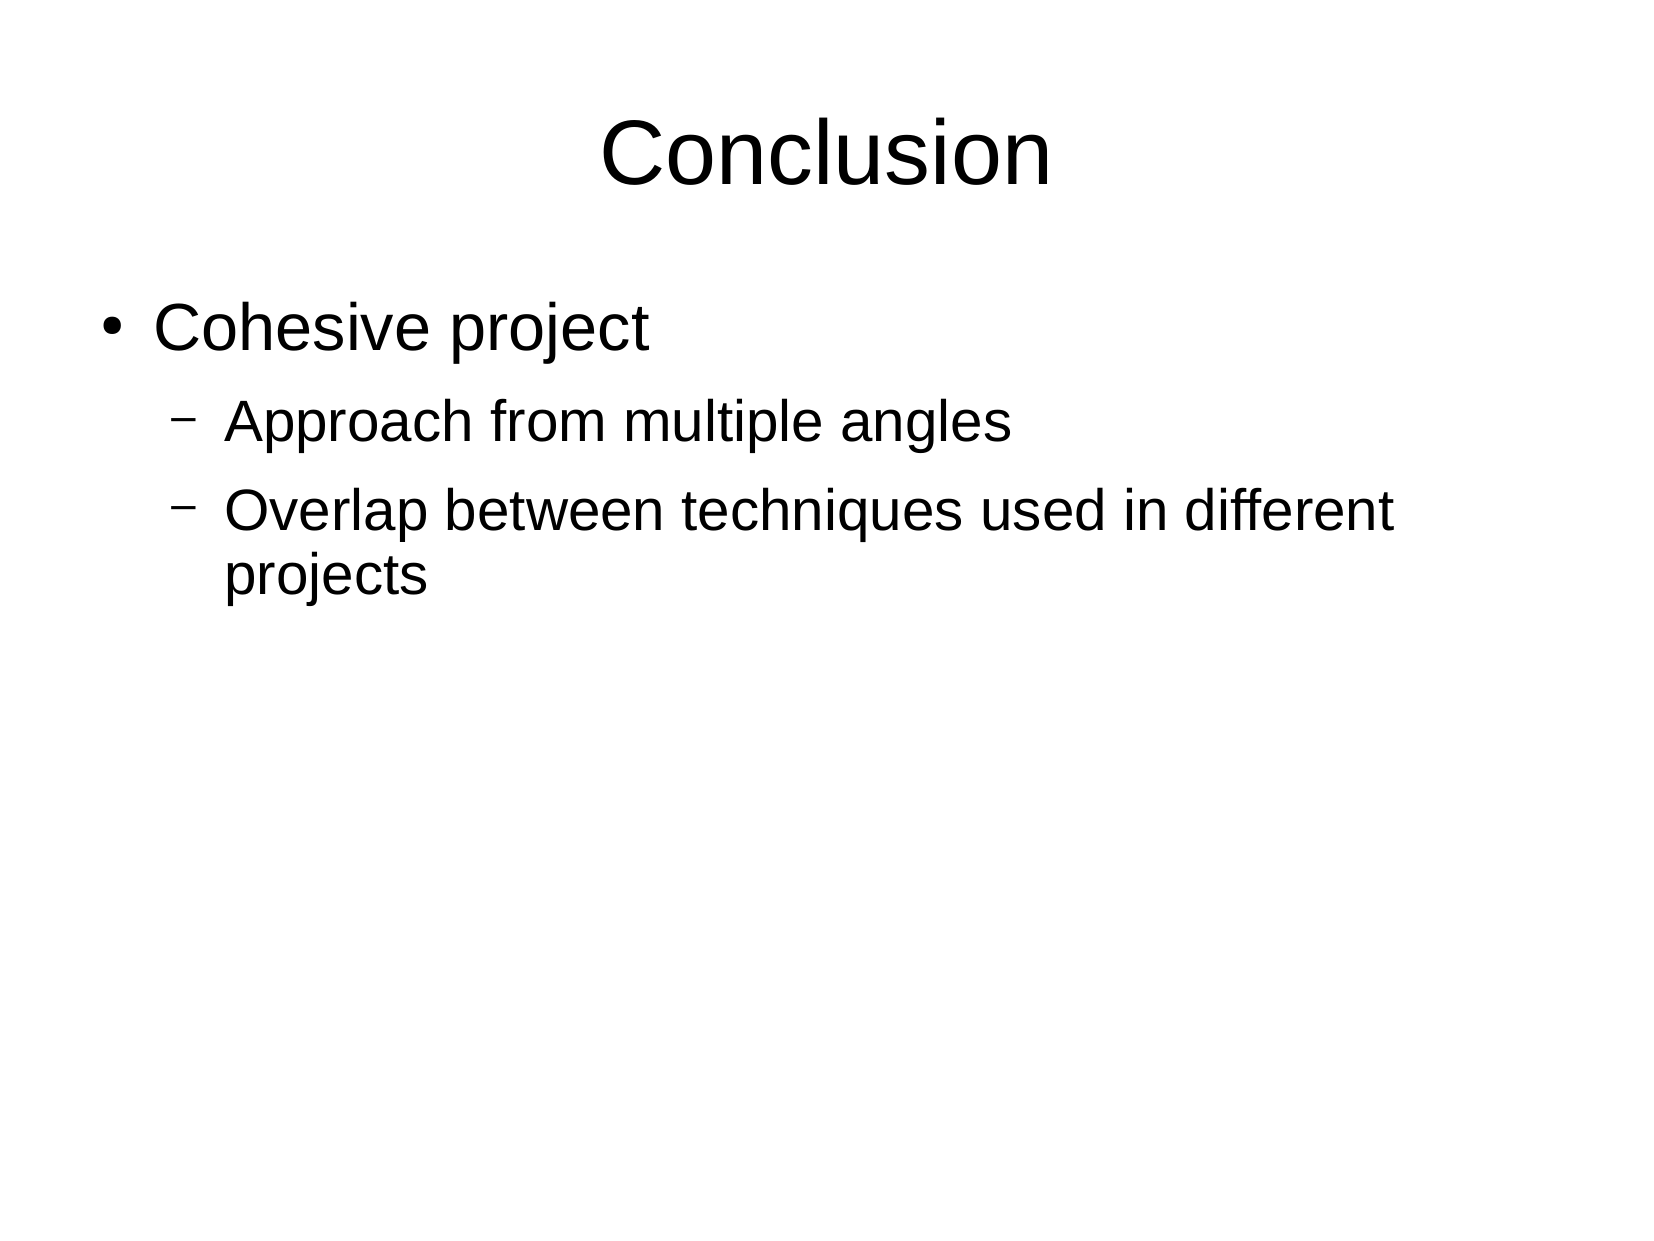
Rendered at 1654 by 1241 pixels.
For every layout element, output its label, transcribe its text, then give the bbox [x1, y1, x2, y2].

title Conclusion [82, 49, 1571, 257]
list Cohesive project Approach from multiple angles Overlap between techniques used in different projects [82, 290, 1571, 1010]
